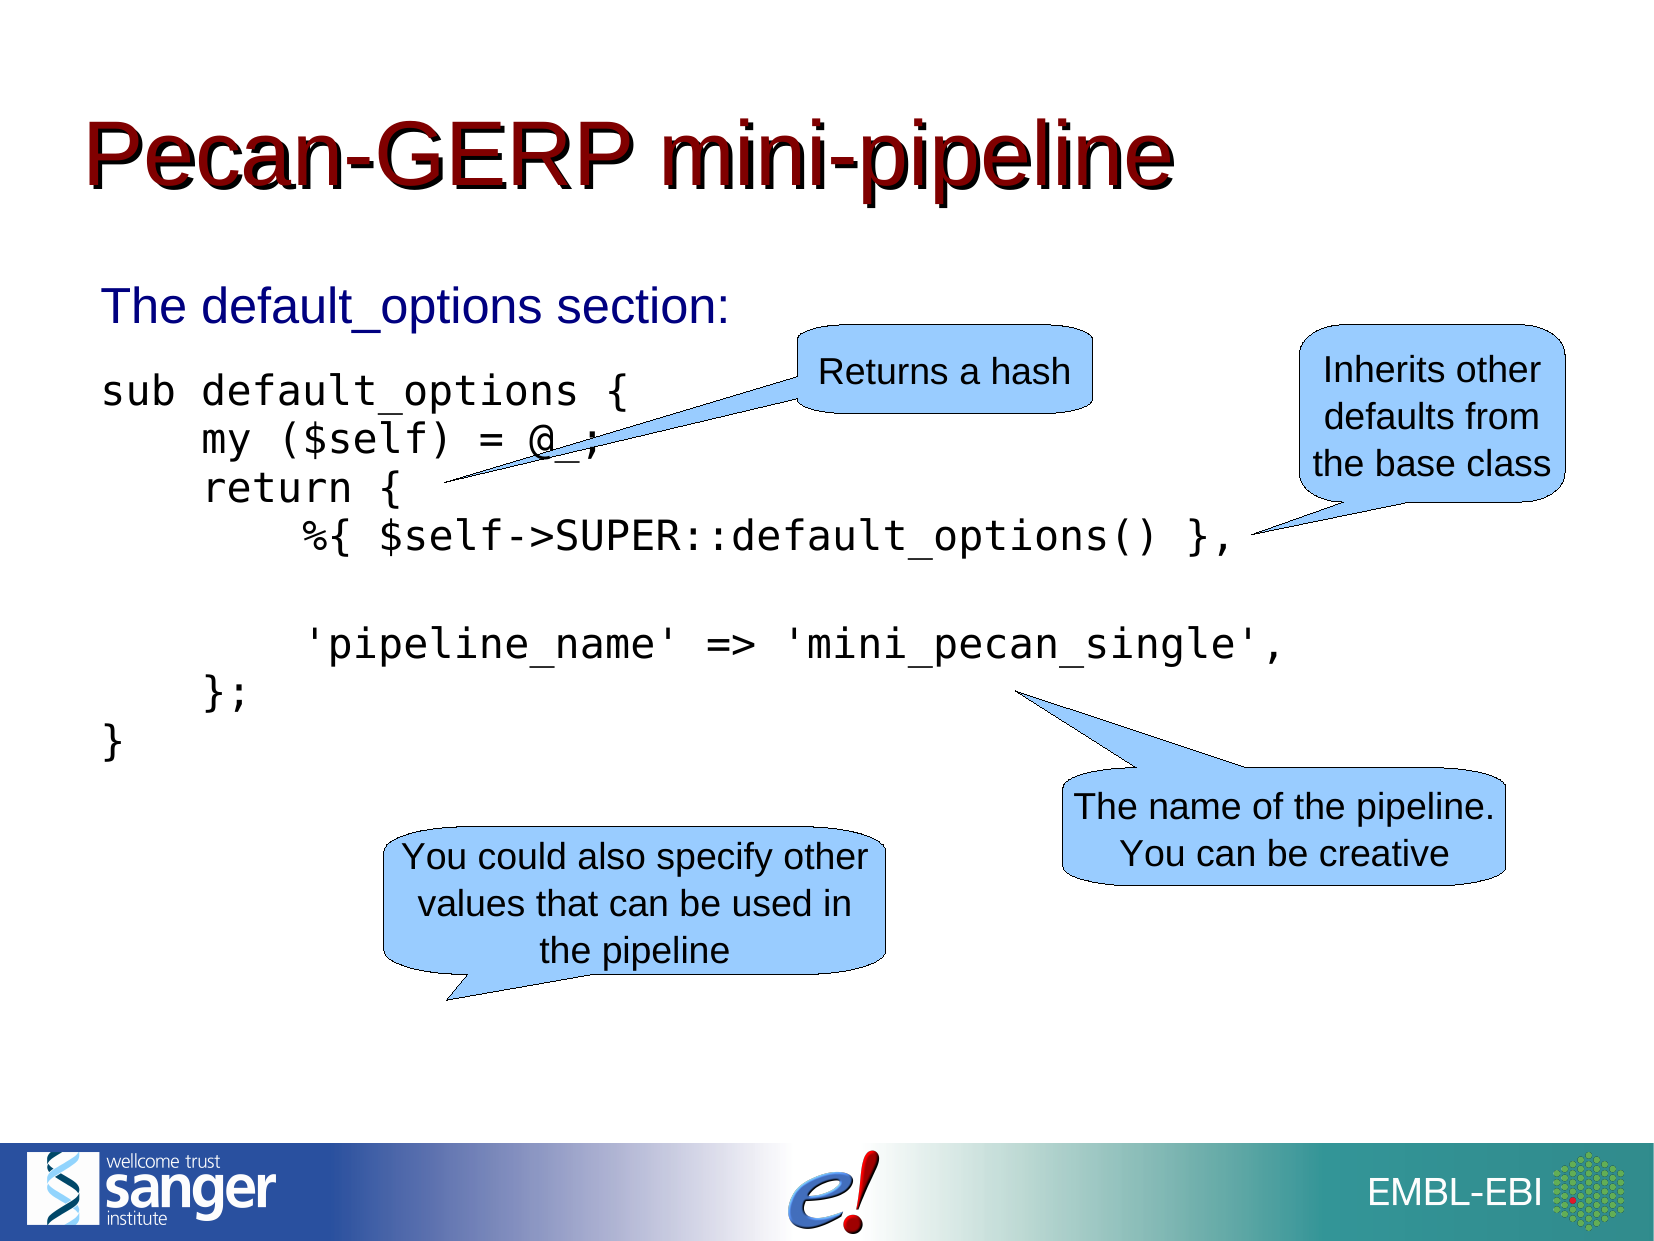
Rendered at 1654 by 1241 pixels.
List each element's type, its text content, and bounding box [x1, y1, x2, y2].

text_box You could also specify other values that can be used in the pipeline [383, 826, 886, 1001]
picture [0, 1143, 1654, 1241]
text_box The name of the pipeline. You can be creative [1015, 690, 1506, 886]
list The default_options section: sub default_options { my ($self) = @_; return { %{ $self->SUPER::default_options() }, 'pipeline_name' => 'mini_pecan_single', }; } [82, 277, 1576, 1081]
text_box Inherits other defaults from the base class [1251, 324, 1566, 535]
title Pecan-GERP mini-pipeline [82, 49, 1571, 257]
